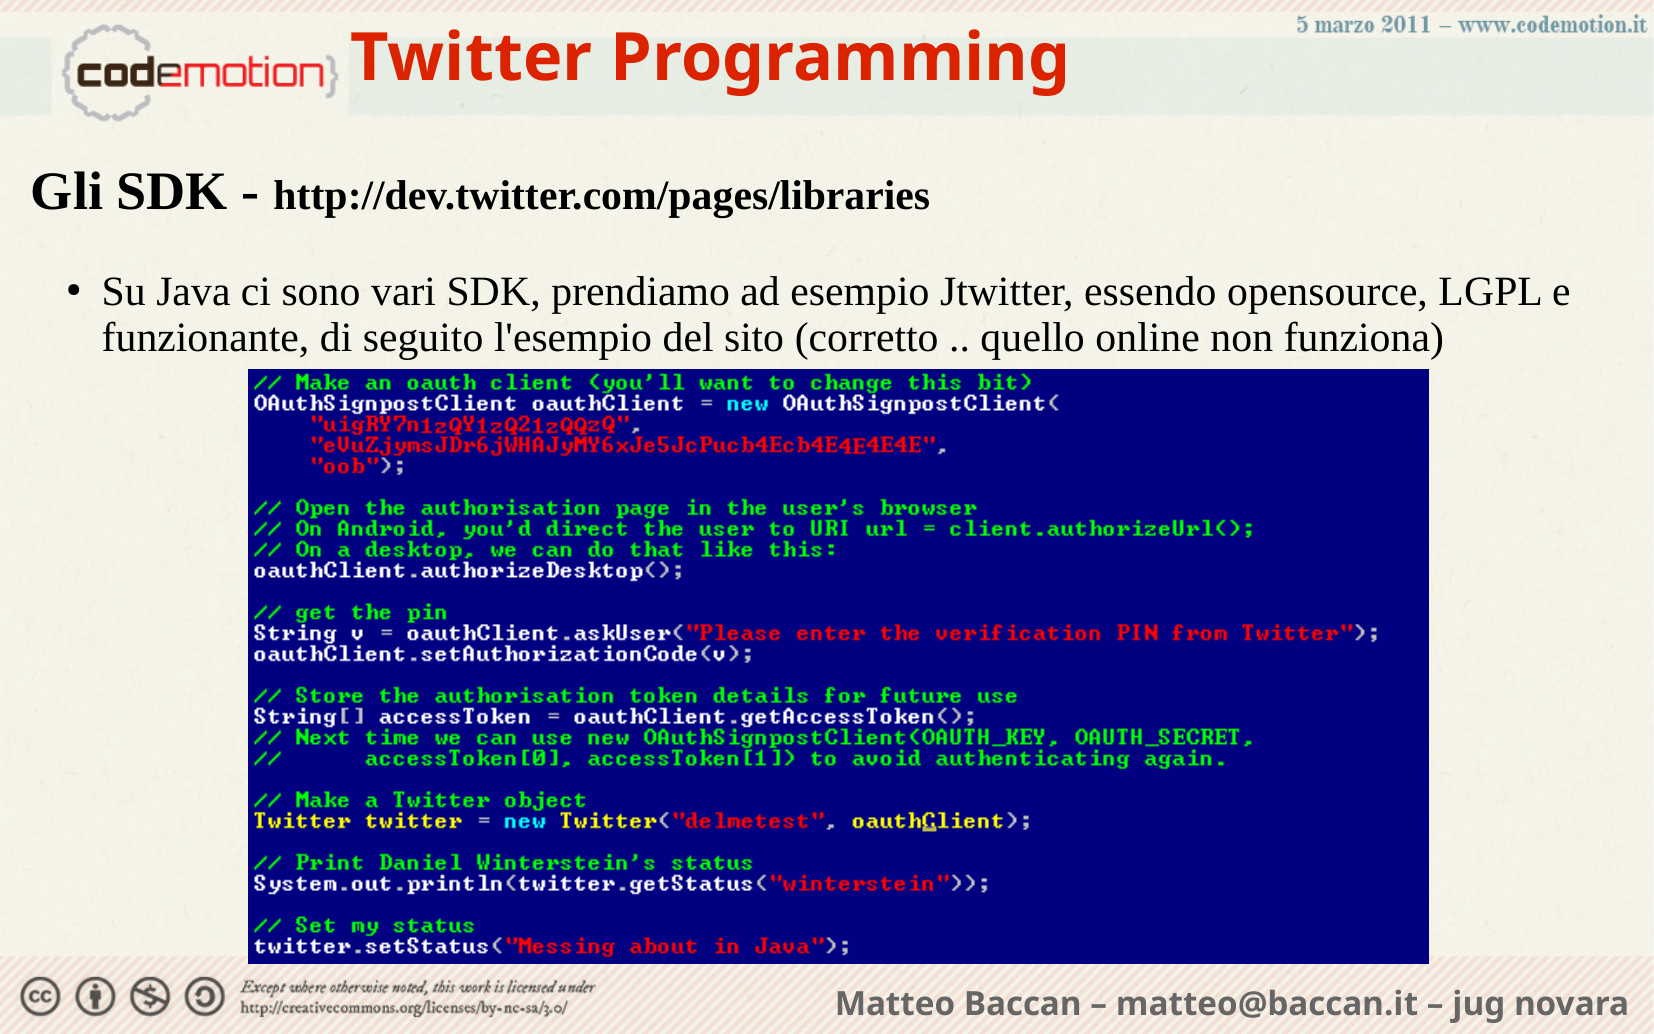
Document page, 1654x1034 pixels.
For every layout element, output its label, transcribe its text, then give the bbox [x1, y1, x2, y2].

text_box Gli SDK - http://dev.twitter.com/pages/libraries Su Java ci sono vari SDK, prendiamo ad esempio Jtwitter, essendo opensource, LGPL e funzionante, di seguito l'esempio del sito (corretto .. quello online non funziona) [16, 154, 1609, 784]
picture [0, 0, 1654, 1034]
title Twitter Programming [350, 5, 1609, 103]
